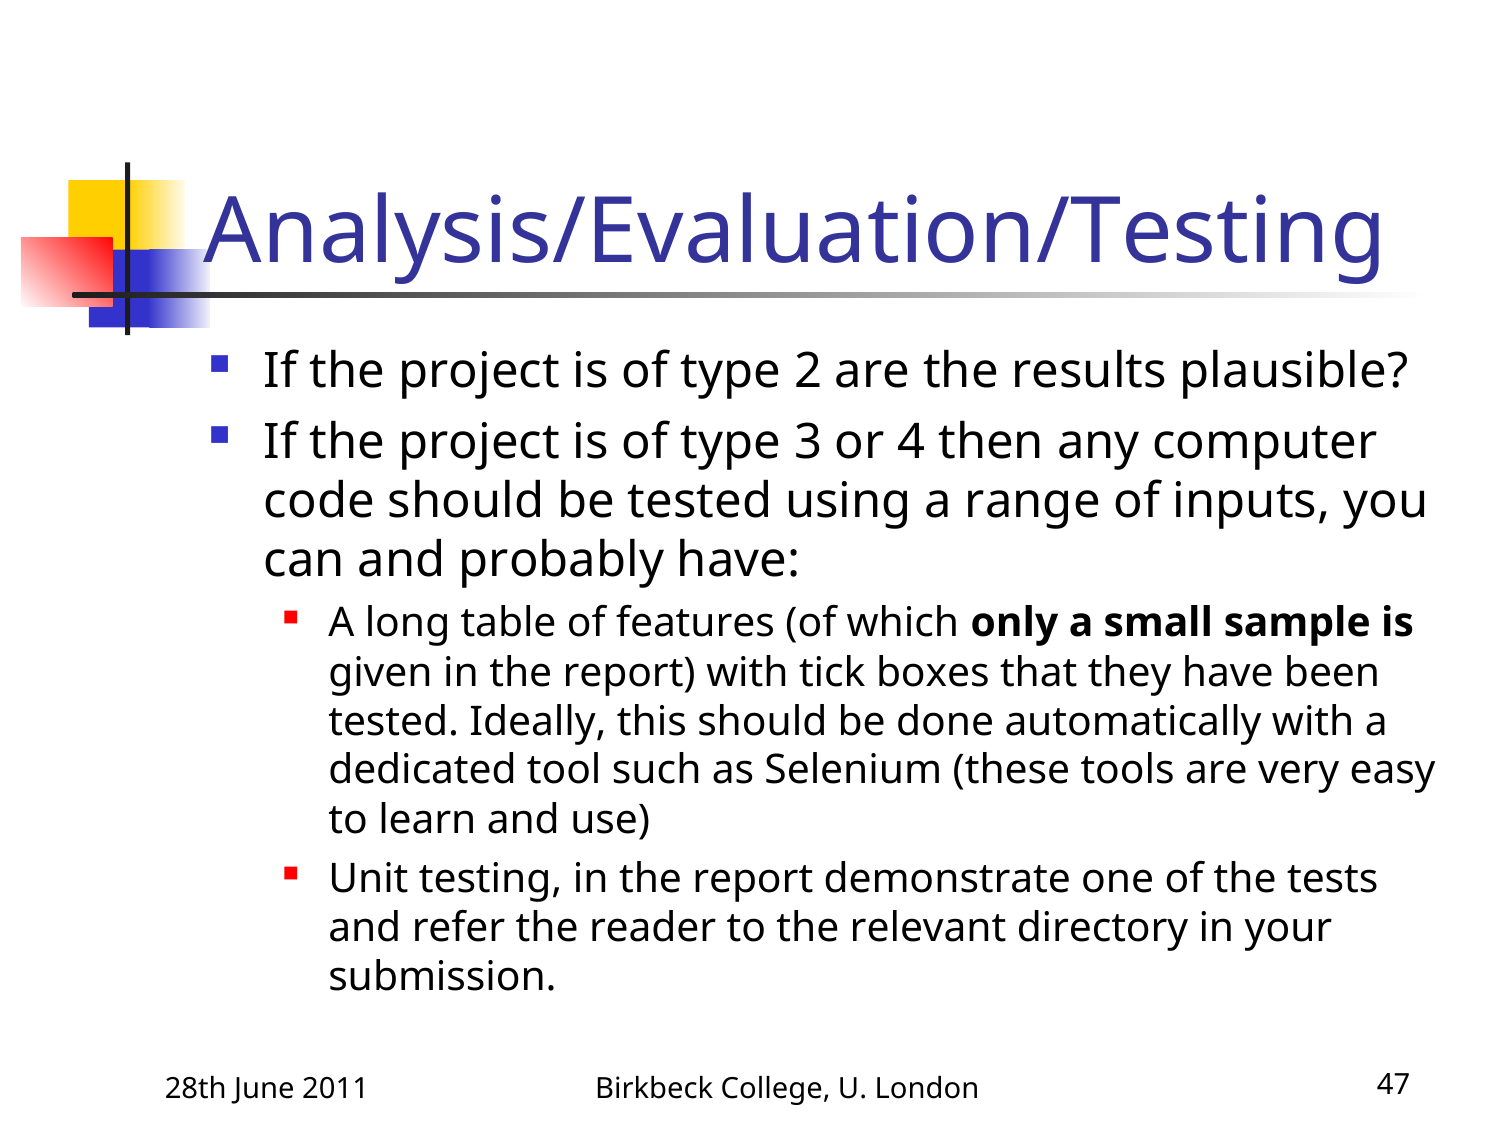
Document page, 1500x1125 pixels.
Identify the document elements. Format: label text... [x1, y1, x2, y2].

text_box Birkbeck College, U. London [549, 1037, 1026, 1113]
text_box <number> [1112, 1037, 1426, 1113]
title Analysis/Evaluation/Testing [188, 101, 1468, 289]
list If the project is of type 2 are the results plausible? If the project is of type 3 or 4 then any computer code should be tested using a range of inputs, you can and probably have: A long table of features (of which only a small sample is given in the report) with tick boxes that they have been tested. Ideally, this should be done automatically with a dedicated tool such as Selenium (these tools are very easy to learn and use) Unit testing, in the report demonstrate one of the tests and refer the reader to the relevant directory in your submission. [193, 331, 1469, 1007]
text_box 28th June 2011 [150, 1037, 463, 1113]
